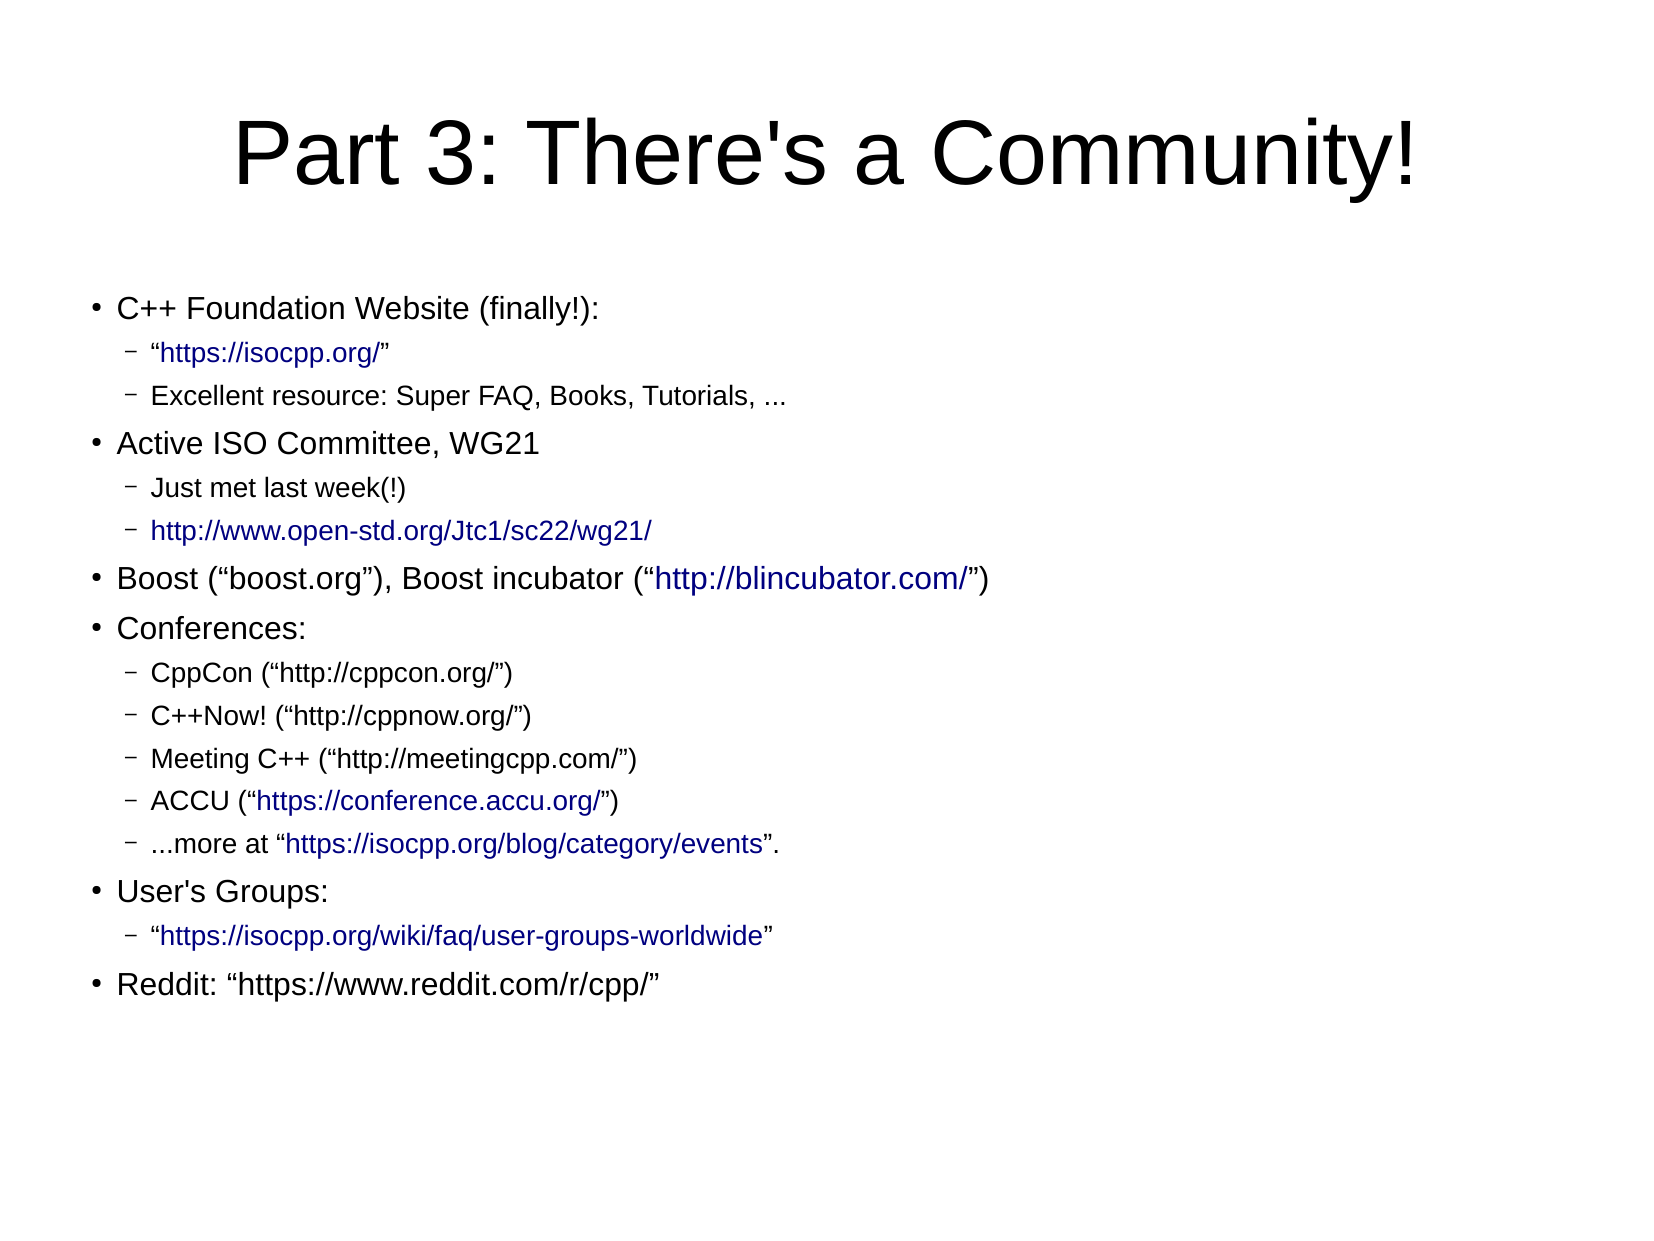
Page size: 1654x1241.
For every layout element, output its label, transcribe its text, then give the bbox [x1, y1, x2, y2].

title Part 3: There's a Community! [82, 49, 1571, 257]
list C++ Foundation Website (finally!): “https://isocpp.org/” Excellent resource: Super FAQ, Books, Tutorials, ... Active ISO Committee, WG21 Just met last week(!) http://www.open-std.org/Jtc1/sc22/wg21/ Boost (“boost.org”), Boost incubator (“http://blincubator.com/”) Conferences: CppCon (“http://cppcon.org/”) C++Now! (“http://cppnow.org/”) Meeting C++ (“http://meetingcpp.com/”) ACCU (“https://conference.accu.org/”) ...more at “https://isocpp.org/blog/category/events”. User's Groups: “https://isocpp.org/wiki/faq/user-groups-worldwide” Reddit: “https://www.reddit.com/r/cpp/” [82, 290, 1571, 1010]
